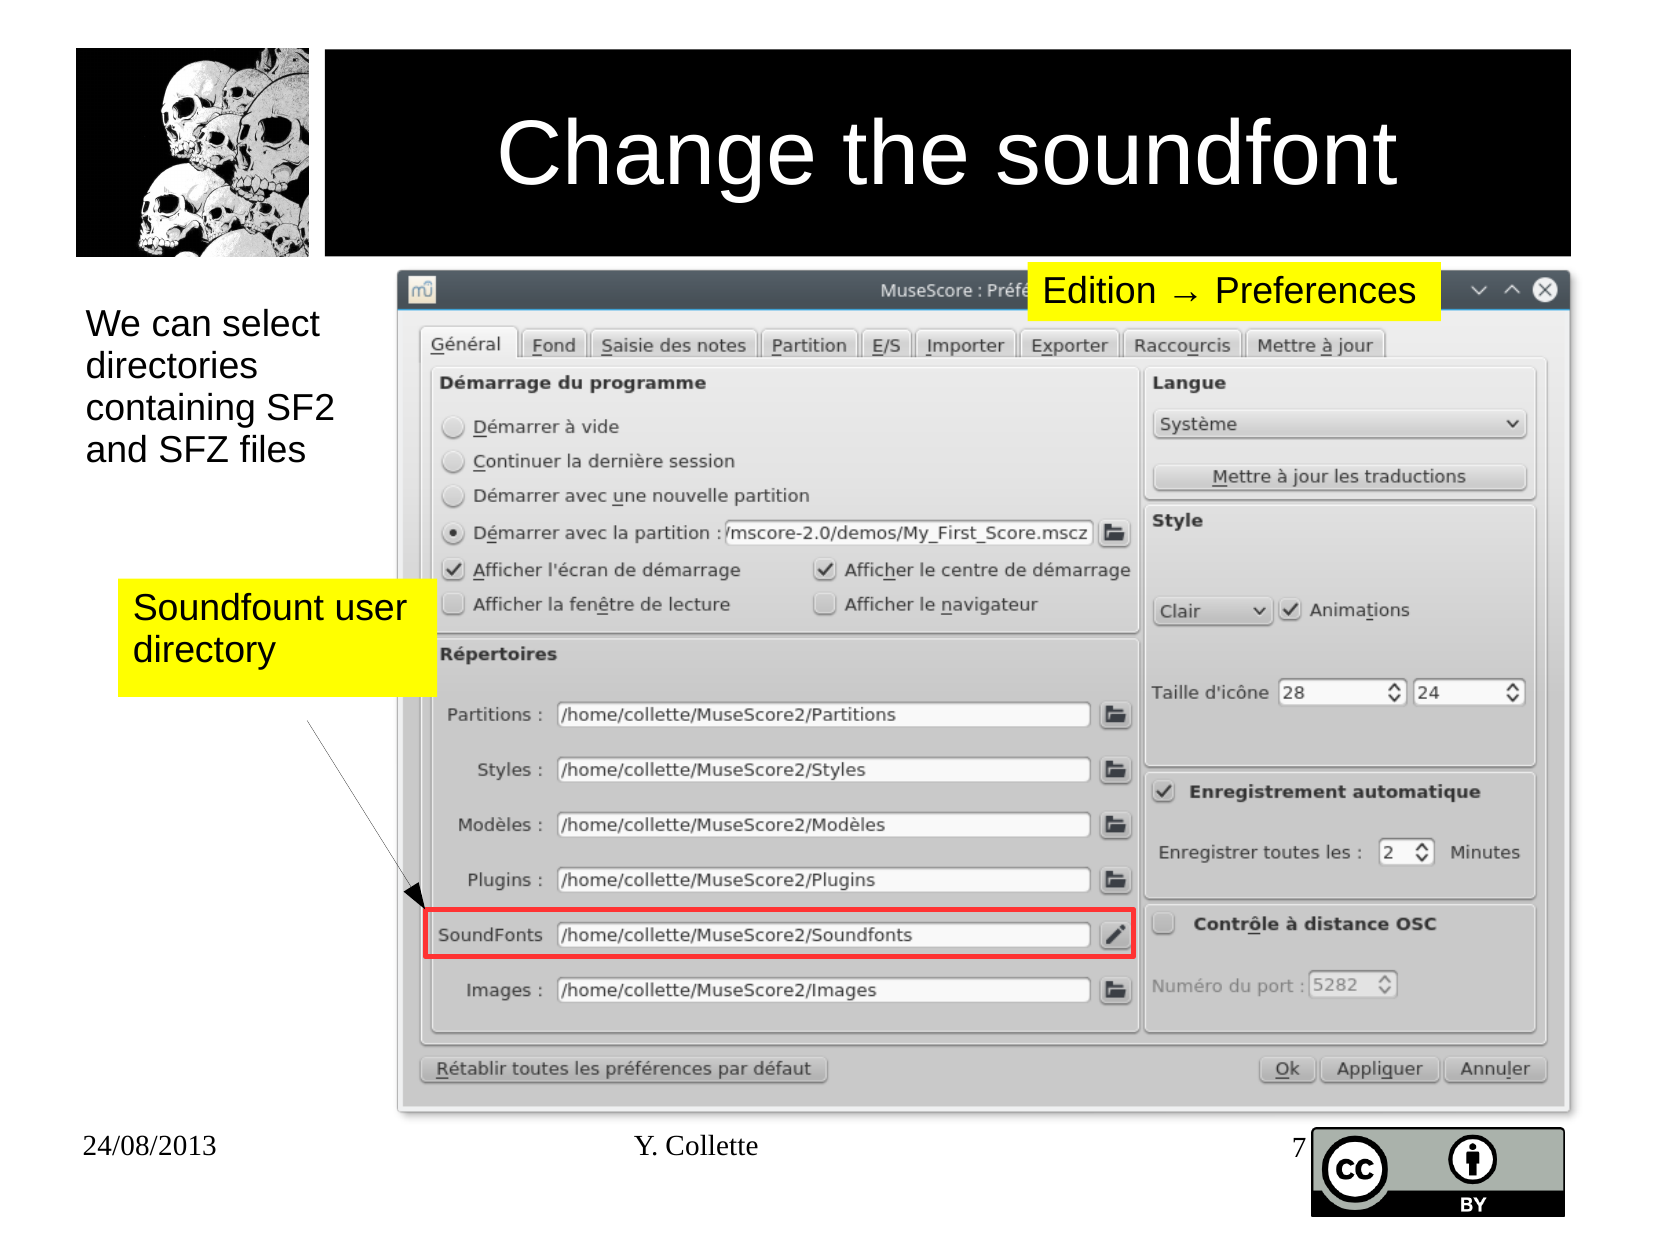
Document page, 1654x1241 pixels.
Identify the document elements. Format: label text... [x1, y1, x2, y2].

text_box Soundfount user directory [118, 578, 438, 697]
picture [76, 48, 309, 257]
text_box Edition → Preferences [1027, 262, 1441, 322]
title Change the soundfont [324, 49, 1571, 257]
picture [428, 912, 1131, 954]
picture [388, 261, 1588, 1217]
text_box We can select directories containing SF2 and SFZ files [70, 295, 355, 563]
